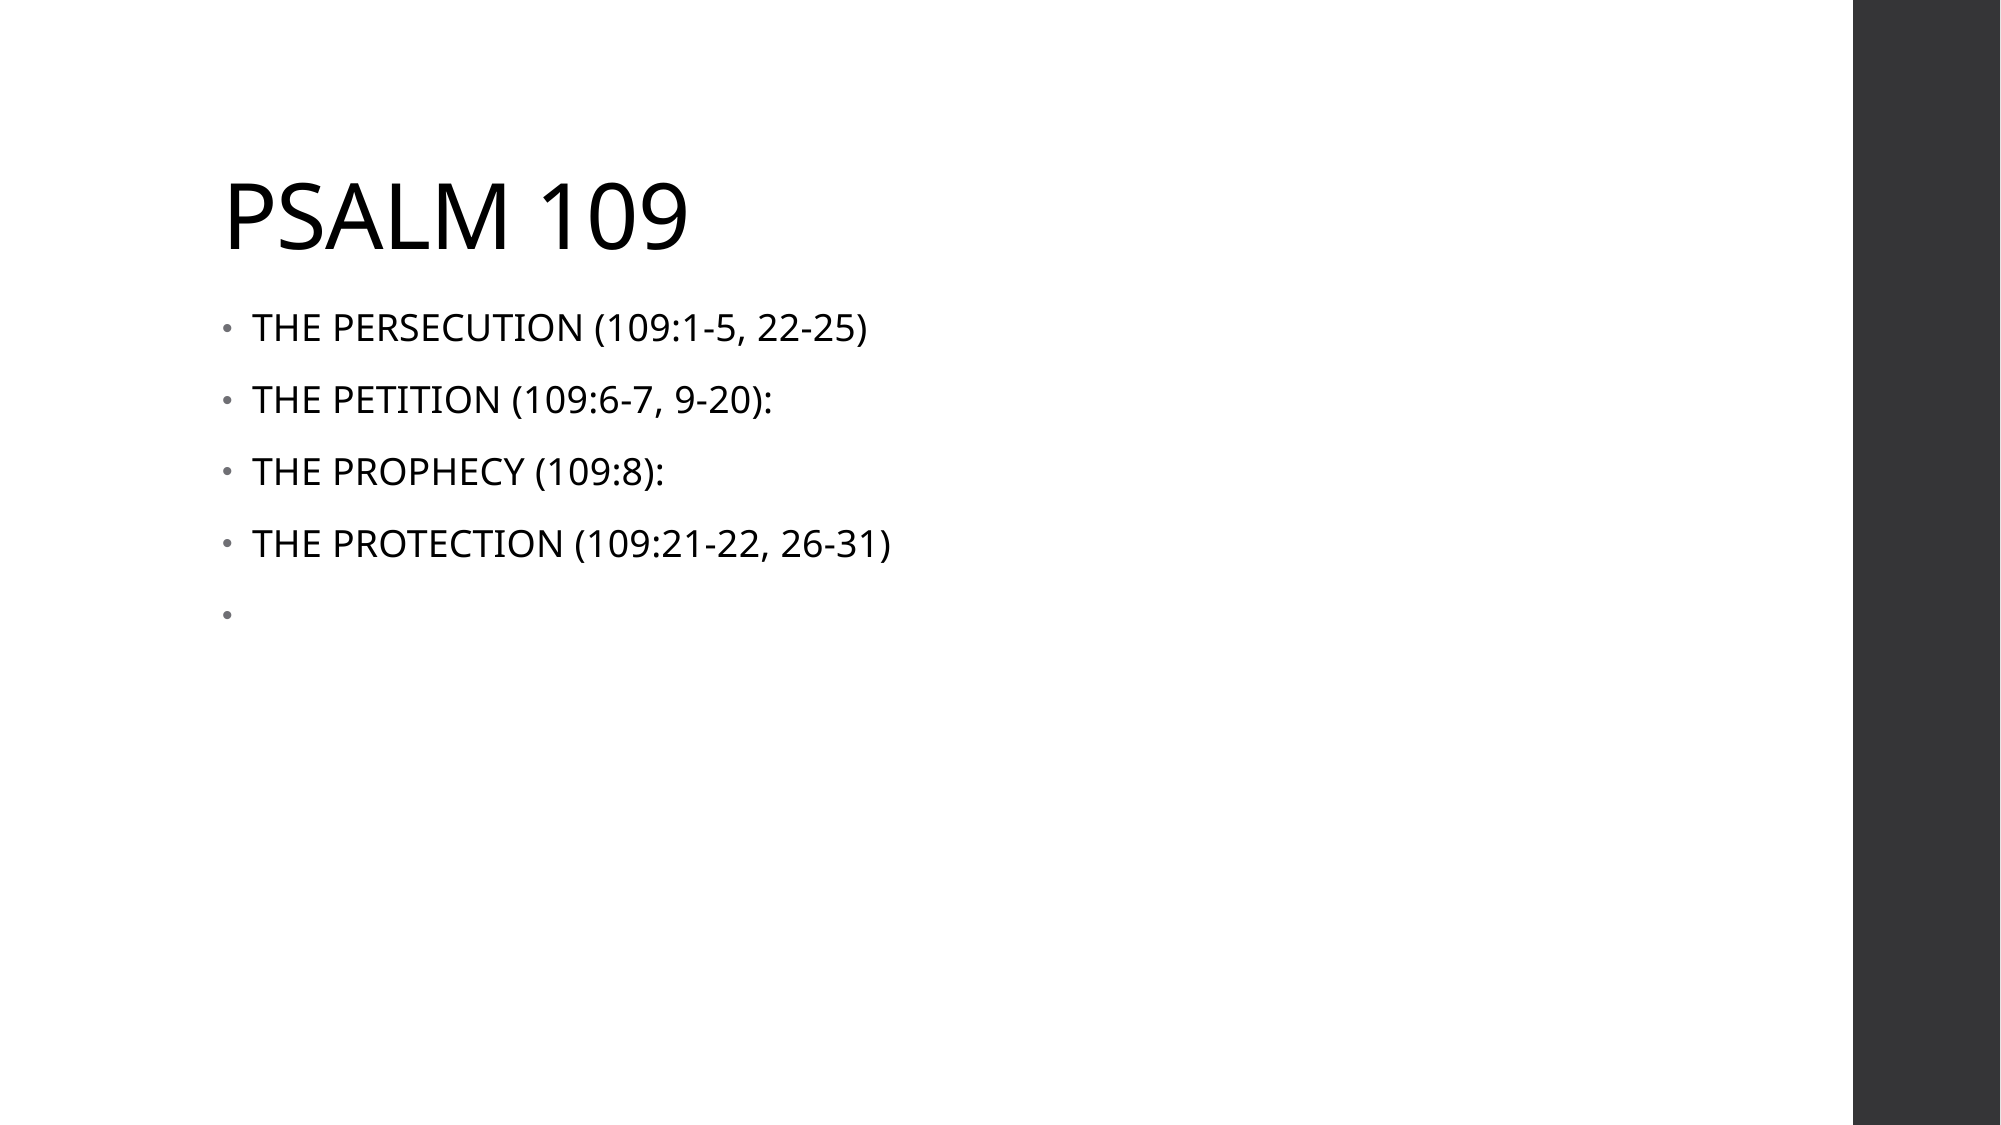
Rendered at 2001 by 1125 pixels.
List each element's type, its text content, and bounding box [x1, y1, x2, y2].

title PSALM 109 [206, 60, 1797, 278]
list THE PERSECUTION (109:1-5, 22-25) THE PETITION (109:6-7, 9-20): THE PROPHECY (109:8): THE PROTECTION (109:21-22, 26-31) [206, 299, 1617, 1014]
